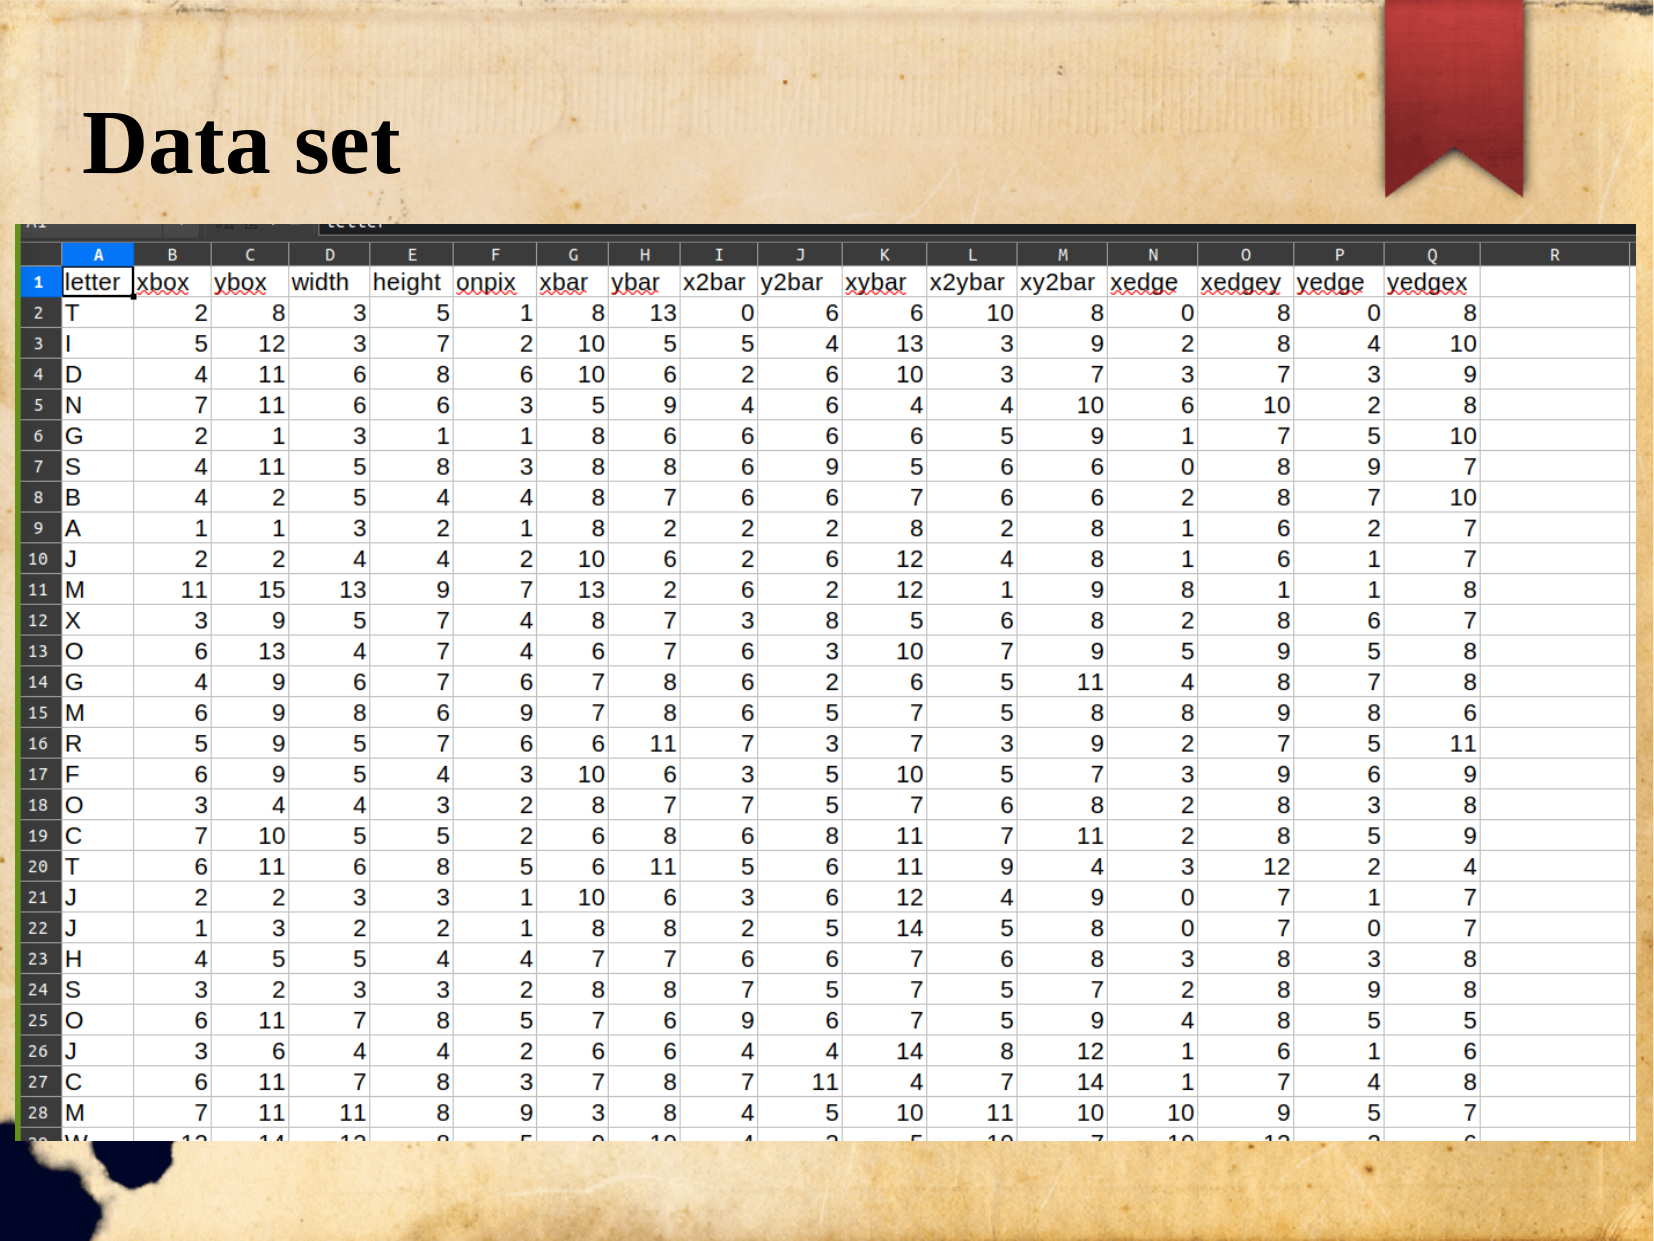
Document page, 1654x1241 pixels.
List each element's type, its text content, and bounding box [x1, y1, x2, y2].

picture [0, 0, 1654, 1241]
title Data set [82, 49, 1347, 224]
